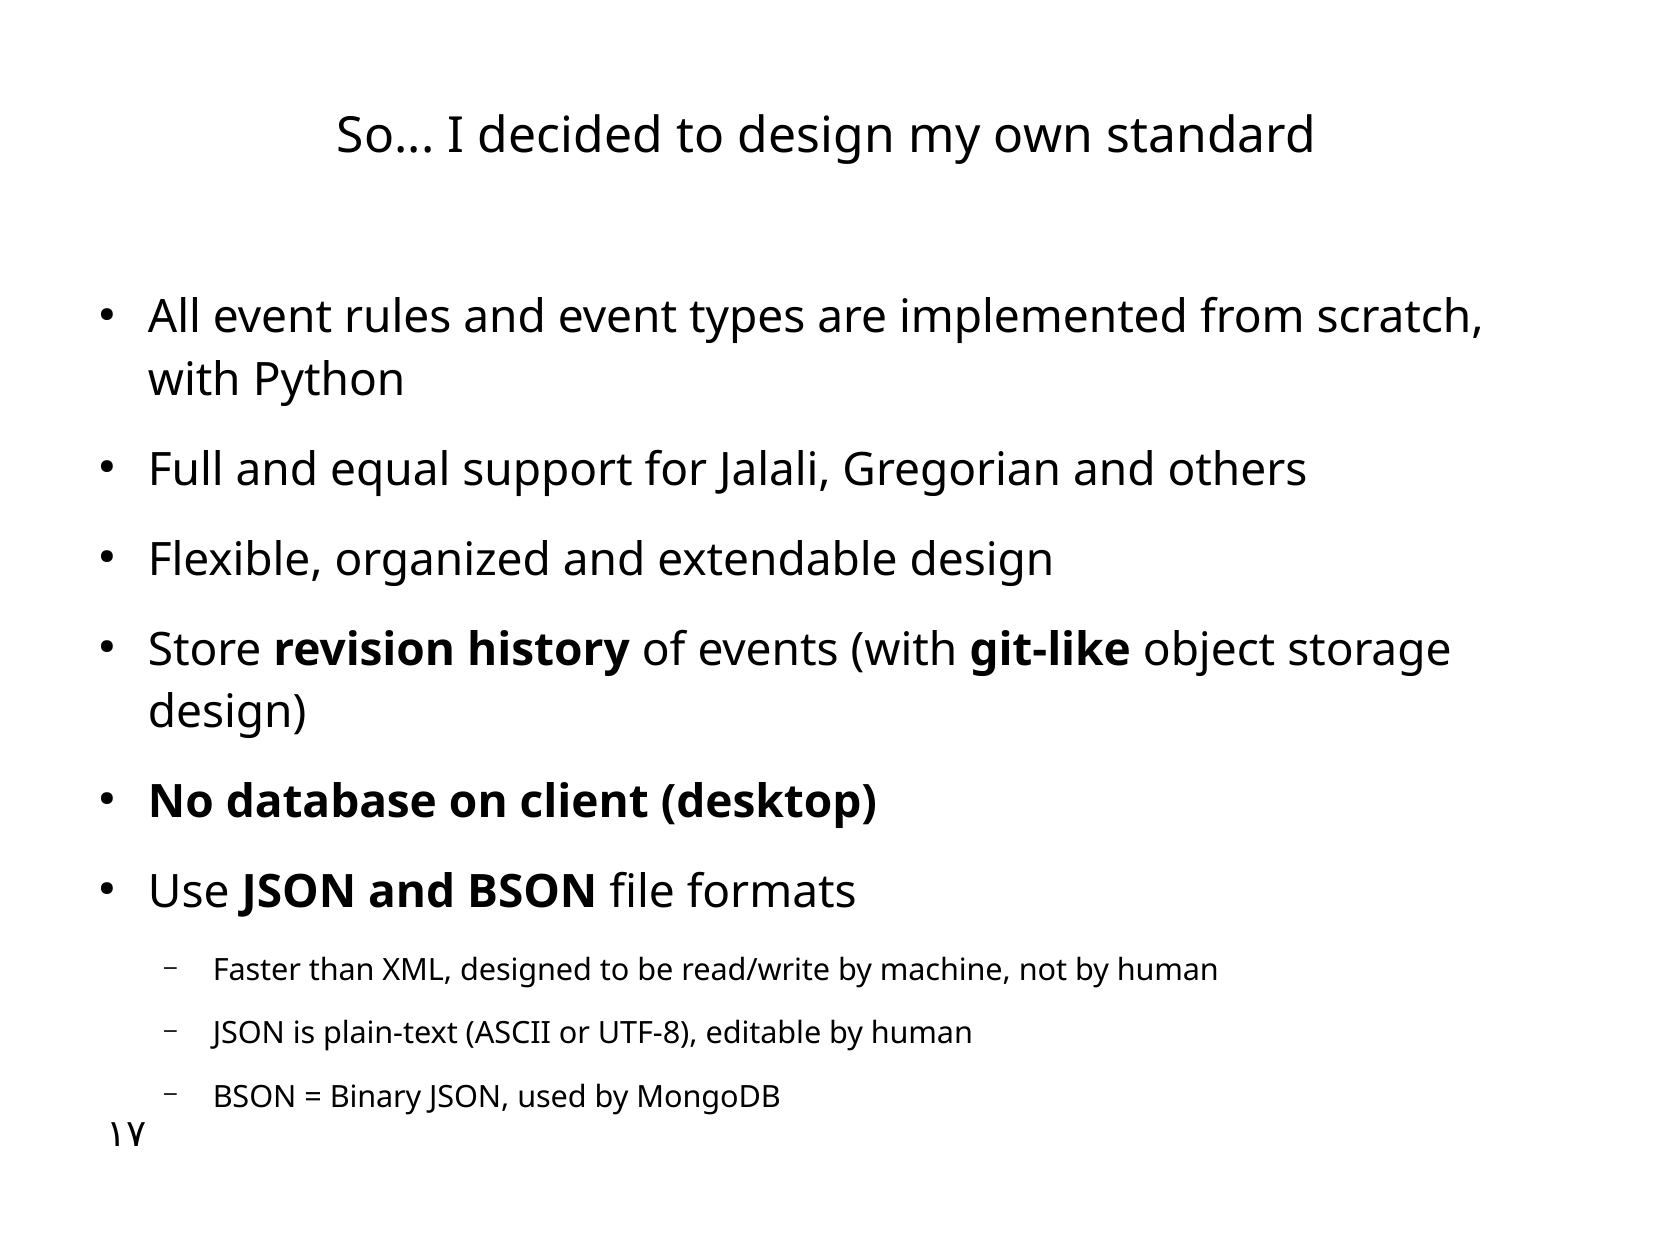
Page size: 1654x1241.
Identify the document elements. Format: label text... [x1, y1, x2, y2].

list So... I decided to design my own standard All event rules and event types are implemented from scratch, with Python Full and equal support for Jalali, Gregorian and others Flexible, organized and extendable design Store revision history of events (with git-like object storage design) No database on client (desktop) Use JSON and BSON file formats Faster than XML, designed to be read/write by machine, not by human JSON is plain-text (ASCII or UTF-8), editable by human BSON = Binary JSON, used by MongoDB [82, 98, 1571, 1126]
text_box ۱۷ [91, 1104, 157, 1175]
